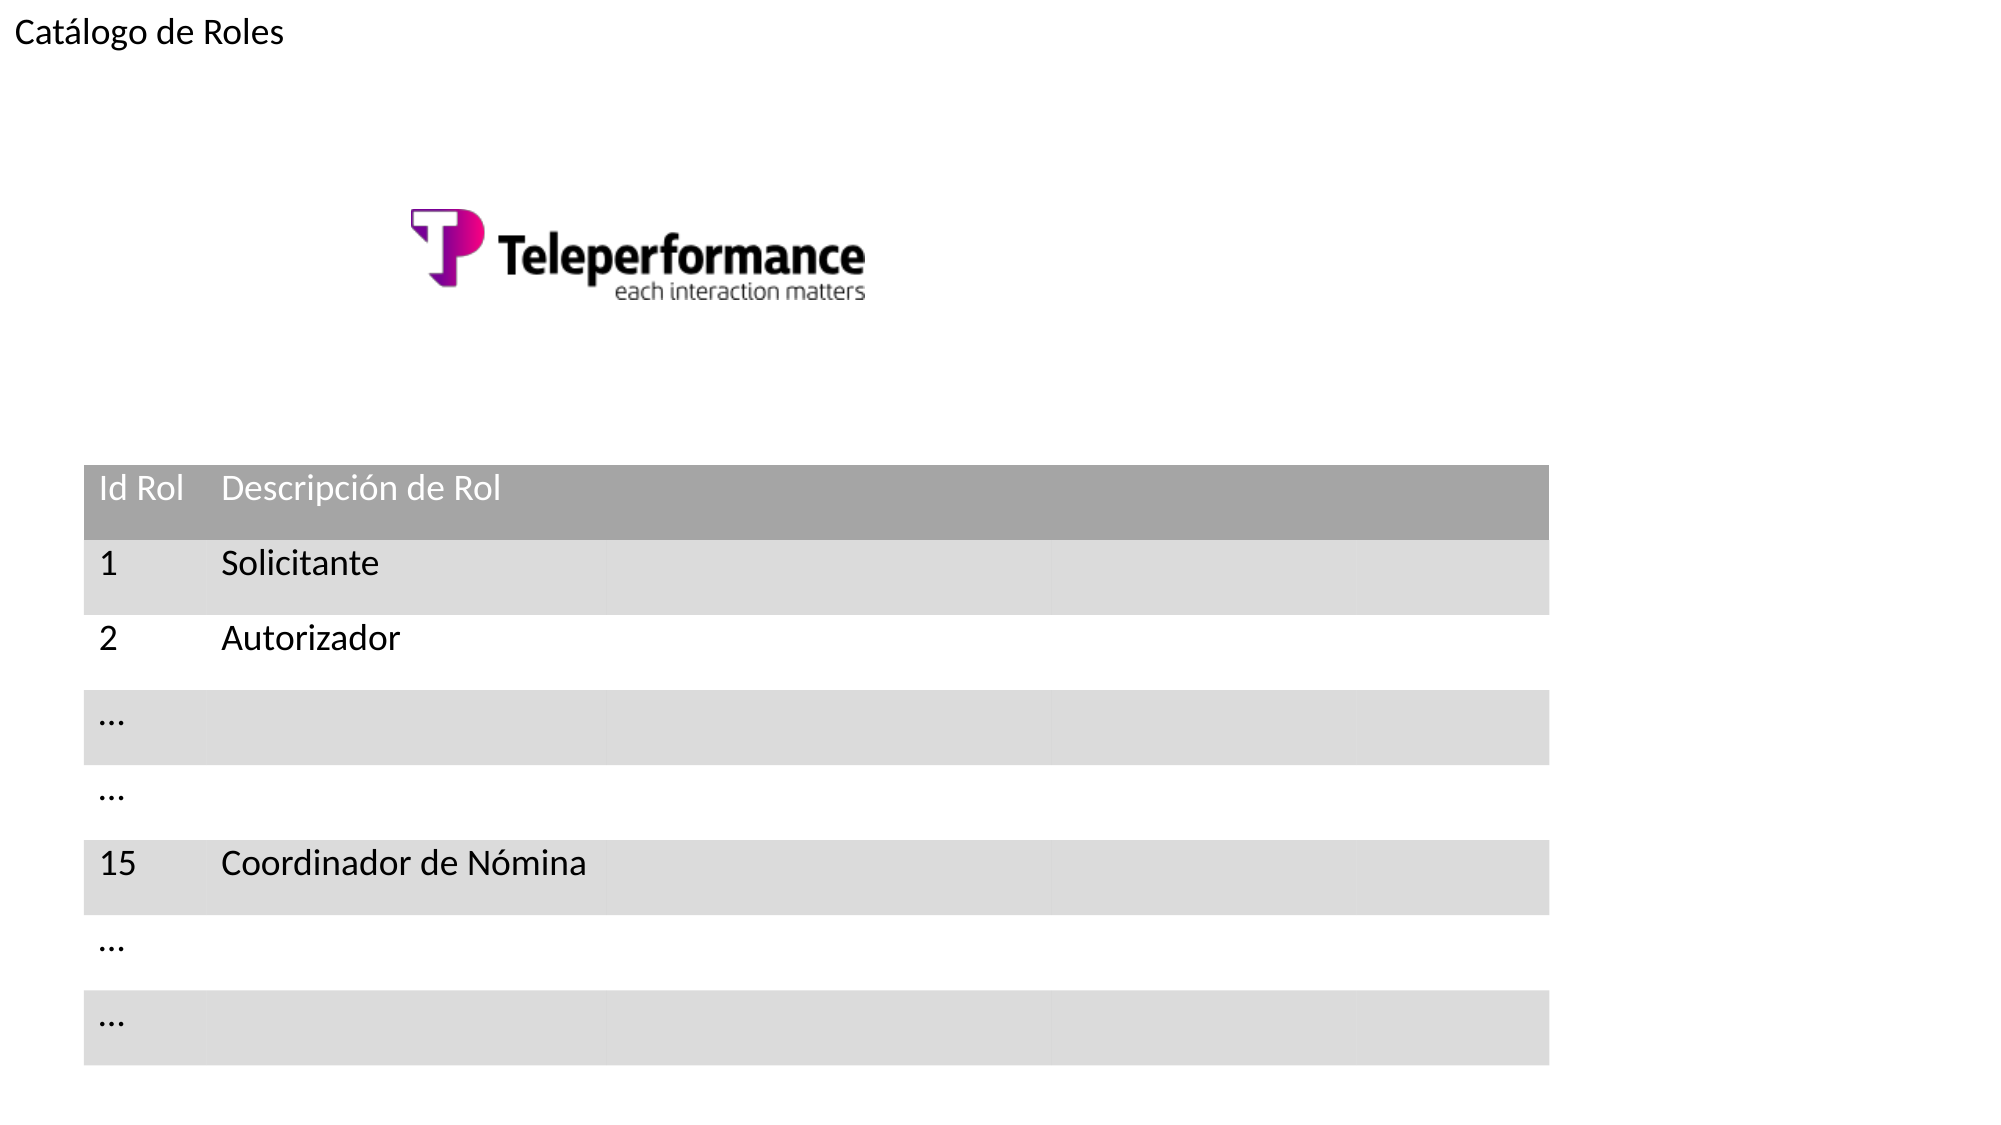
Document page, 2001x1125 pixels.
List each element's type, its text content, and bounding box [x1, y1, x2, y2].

text_box Catálogo de Roles [0, 0, 412, 60]
table_cell [206, 765, 607, 840]
table_cell [1356, 990, 1549, 1065]
table_cell … [84, 690, 206, 765]
table_header [607, 465, 1051, 540]
table_cell … [84, 915, 206, 990]
table_header Descripción de Rol [206, 465, 607, 540]
table_cell [607, 840, 1051, 915]
table_cell [206, 915, 607, 990]
table_header Id Rol [84, 465, 206, 540]
table_cell [1356, 765, 1549, 840]
table_cell [1051, 840, 1356, 915]
table_cell [1051, 915, 1356, 990]
table_cell [607, 540, 1051, 615]
table_cell [1051, 690, 1356, 765]
table_cell Solicitante [206, 540, 607, 615]
picture [411, 209, 865, 300]
table_cell [1051, 540, 1356, 615]
table_cell … [84, 765, 206, 840]
table_cell [1051, 615, 1356, 690]
table_cell [206, 990, 607, 1065]
table_cell [607, 765, 1051, 840]
table_cell … [84, 990, 206, 1065]
table_cell 15 [84, 840, 206, 915]
table_cell [607, 915, 1051, 990]
table_cell [1356, 540, 1549, 615]
table_cell [607, 690, 1051, 765]
table_cell [607, 615, 1051, 690]
table_cell [1051, 990, 1356, 1065]
table_cell [206, 690, 607, 765]
table_header [1356, 465, 1549, 540]
table_cell 1 [84, 540, 206, 615]
table_cell Autorizador [206, 615, 607, 690]
table_cell [1356, 690, 1549, 765]
table_cell Coordinador de Nómina [206, 840, 607, 915]
table_cell [1356, 915, 1549, 990]
table_cell [1356, 615, 1549, 690]
table_cell [607, 990, 1051, 1065]
table_cell [1356, 840, 1549, 915]
table_cell 2 [84, 615, 206, 690]
table_header [1051, 465, 1356, 540]
table_cell [1051, 765, 1356, 840]
